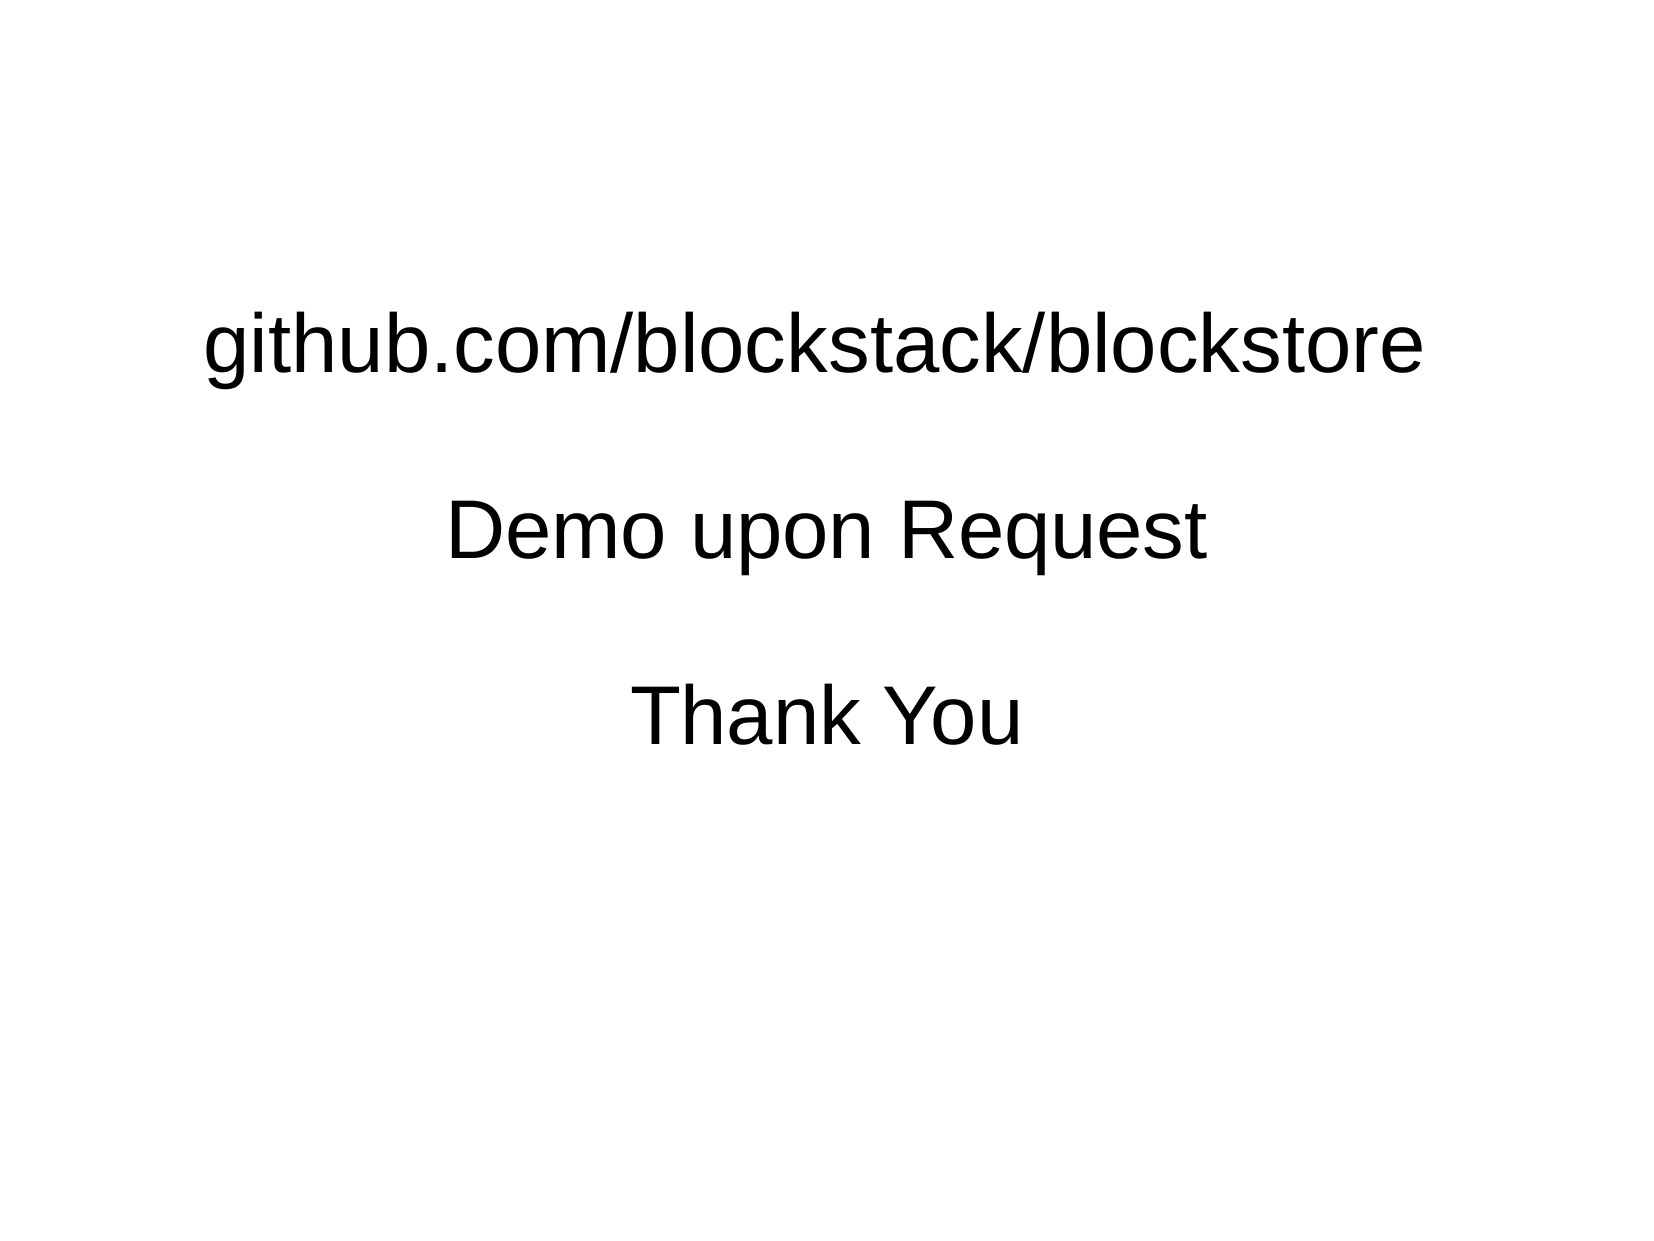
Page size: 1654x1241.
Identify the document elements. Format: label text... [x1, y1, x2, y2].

subtitle github.com/blockstack/blockstore Demo upon Request Thank You [82, 49, 1571, 1010]
